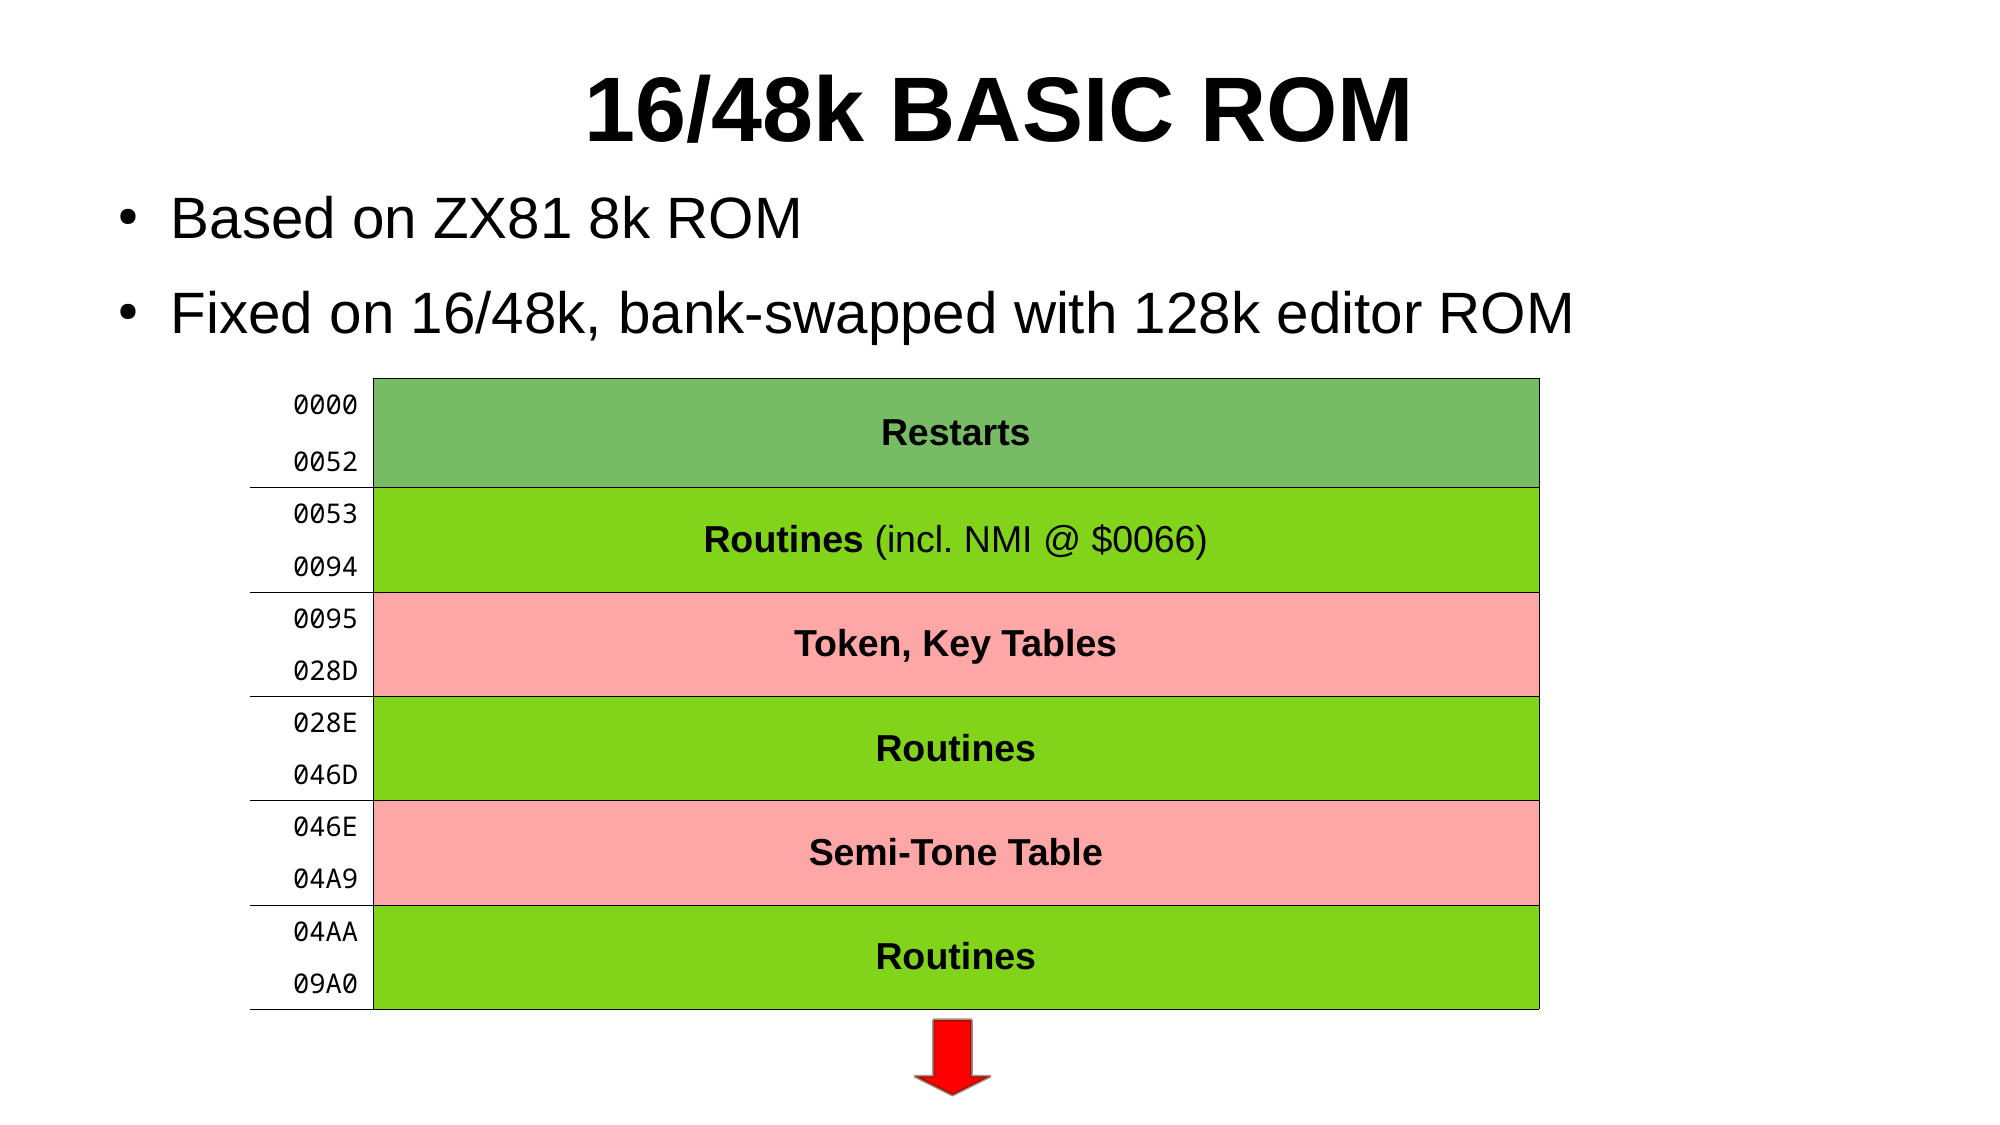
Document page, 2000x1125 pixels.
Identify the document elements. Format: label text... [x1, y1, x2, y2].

table_cell Routines [374, 697, 1539, 800]
table_cell 046D [250, 748, 373, 800]
title 16/48k BASIC ROM [137, 0, 1862, 185]
table_cell 04A9 [250, 852, 373, 905]
table_cell 028E [250, 697, 373, 748]
table_cell Semi-Tone Table [374, 801, 1539, 905]
table_cell 0094 [250, 540, 373, 592]
table_cell Token, Key Tables [374, 593, 1539, 696]
table_cell Routines (incl. NMI @ $0066) [374, 488, 1539, 592]
table_cell 09A0 [250, 957, 373, 1009]
text_box [915, 1020, 991, 1096]
table_cell 028D [250, 644, 373, 696]
table_cell 0052 [250, 430, 373, 487]
table_cell 0053 [250, 488, 373, 540]
table_cell 0095 [250, 593, 373, 644]
list Based on ZX81 8k ROM Fixed on 16/48k, bank-swapped with 128k editor ROM [99, 185, 1935, 376]
table_cell 046E [250, 801, 373, 852]
table_cell Routines [374, 906, 1539, 1009]
table_header 0000 [250, 378, 373, 430]
table_cell 04AA [250, 906, 373, 957]
table_header Restarts [374, 379, 1539, 487]
